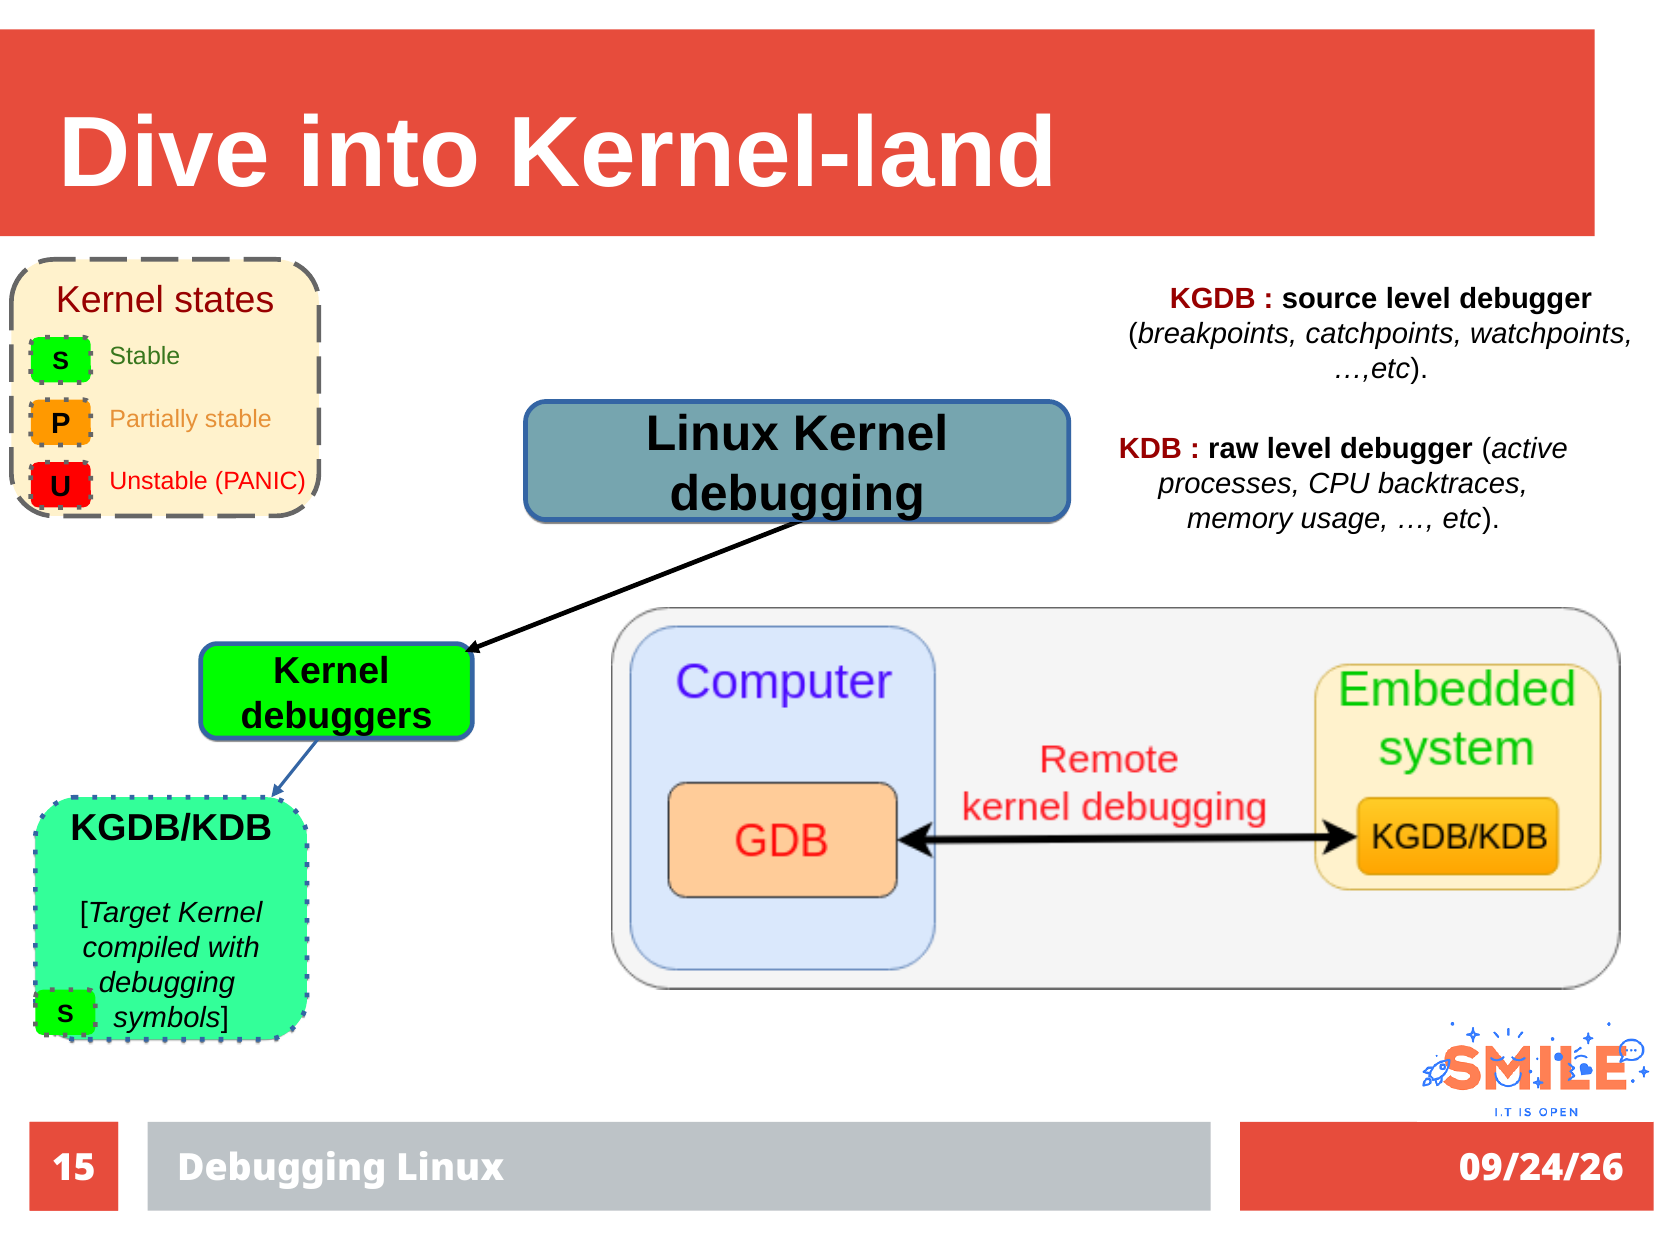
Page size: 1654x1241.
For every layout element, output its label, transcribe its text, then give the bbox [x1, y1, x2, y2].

text_box Stable [94, 324, 225, 361]
text_box Kernel debuggers [200, 643, 473, 739]
text_box S [30, 337, 91, 383]
text_box S [35, 989, 96, 1036]
text_box Unstable (PANIC) [94, 449, 330, 486]
text_box U [30, 462, 91, 508]
text_box Linux Kernel debugging [525, 401, 1069, 520]
text_box Partially stable [94, 387, 402, 423]
text_box Kernel states [11, 259, 319, 516]
text_box P [30, 399, 91, 445]
picture [611, 607, 1621, 990]
text_box KGDB : source level debugger (breakpoints, catchpoints, watchpoints, …,etc). [1091, 264, 1654, 324]
text_box KGDB/KDB [Target Kernel compiled with debugging symbols] [35, 797, 307, 1040]
picture [1417, 1019, 1653, 1122]
text_box KDB : raw level debugger (active processes, CPU backtraces, memory usage, …, etc). [1102, 414, 1585, 474]
text_box Dive into Kernel-land [58, 58, 1595, 207]
